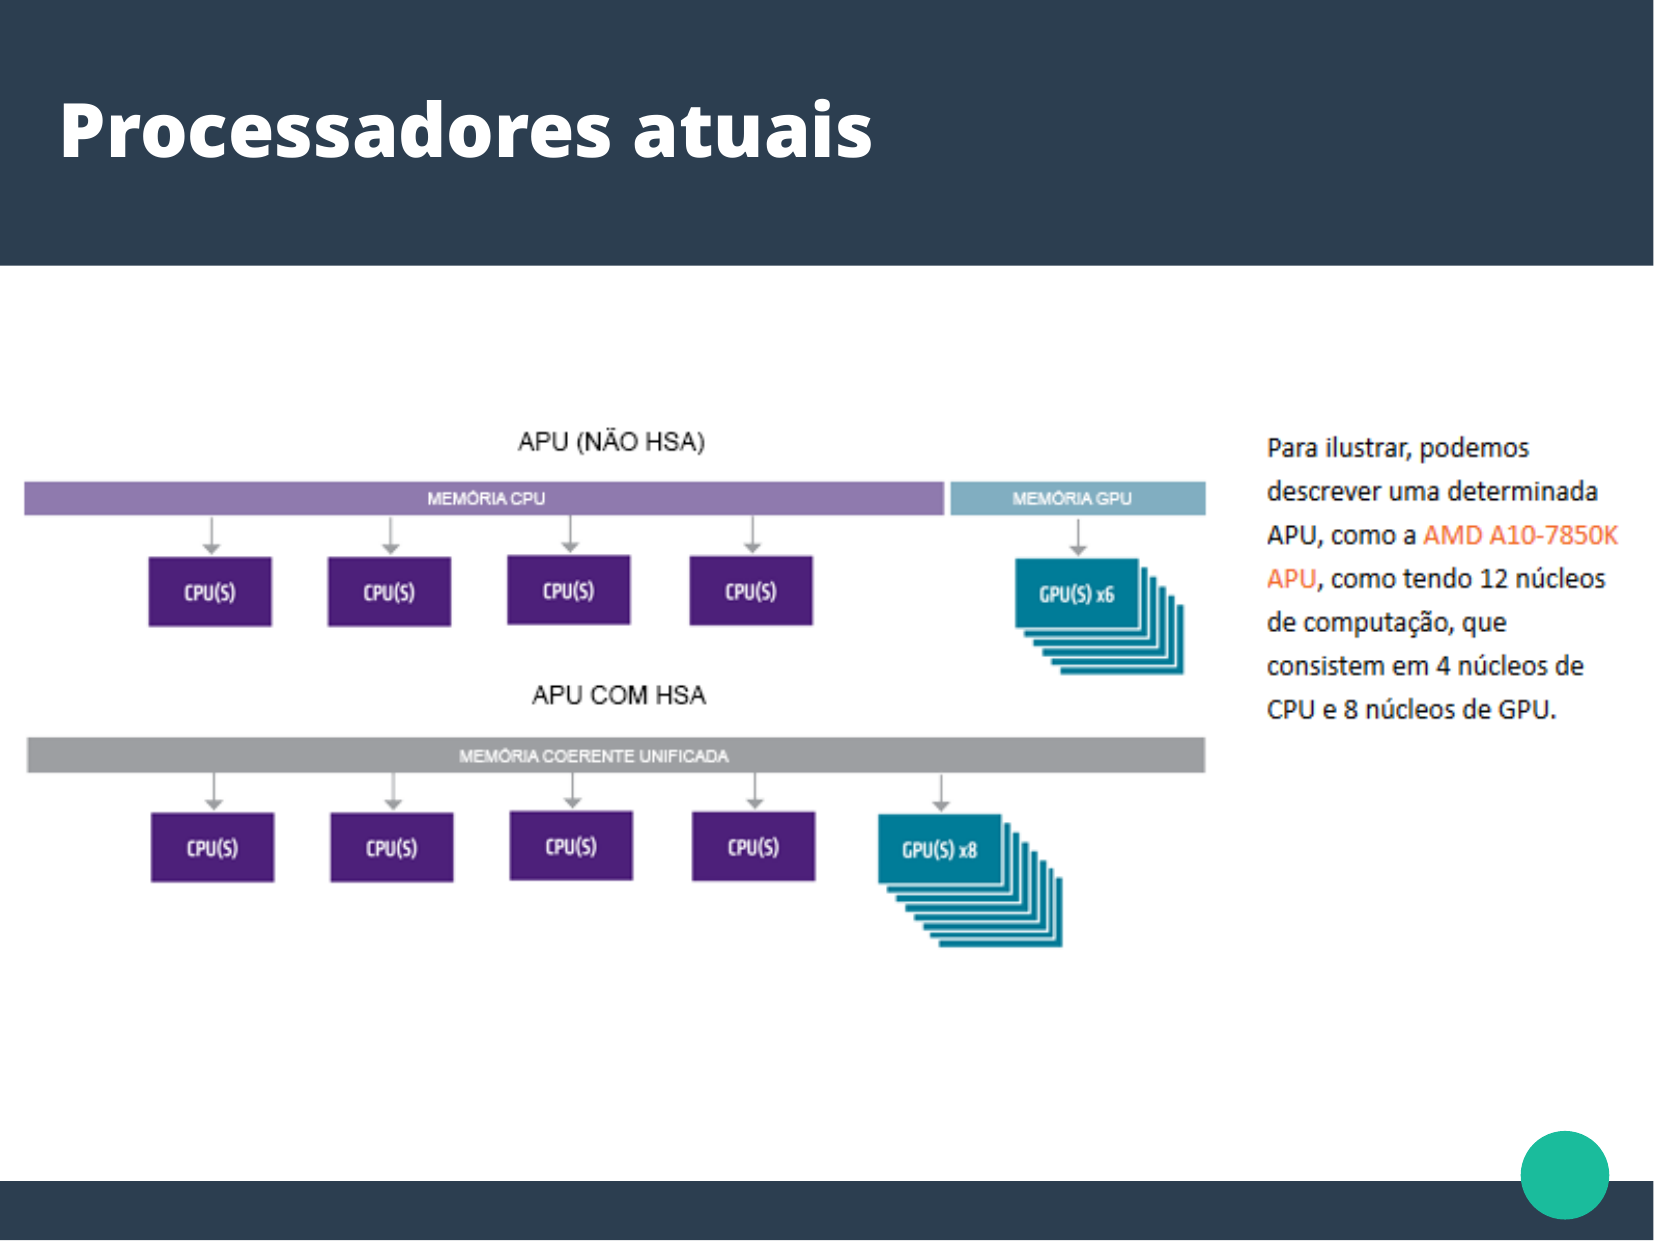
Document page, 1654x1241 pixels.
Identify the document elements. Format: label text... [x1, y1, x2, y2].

title Processadores atuais [59, 49, 1595, 207]
picture [0, 337, 1654, 981]
